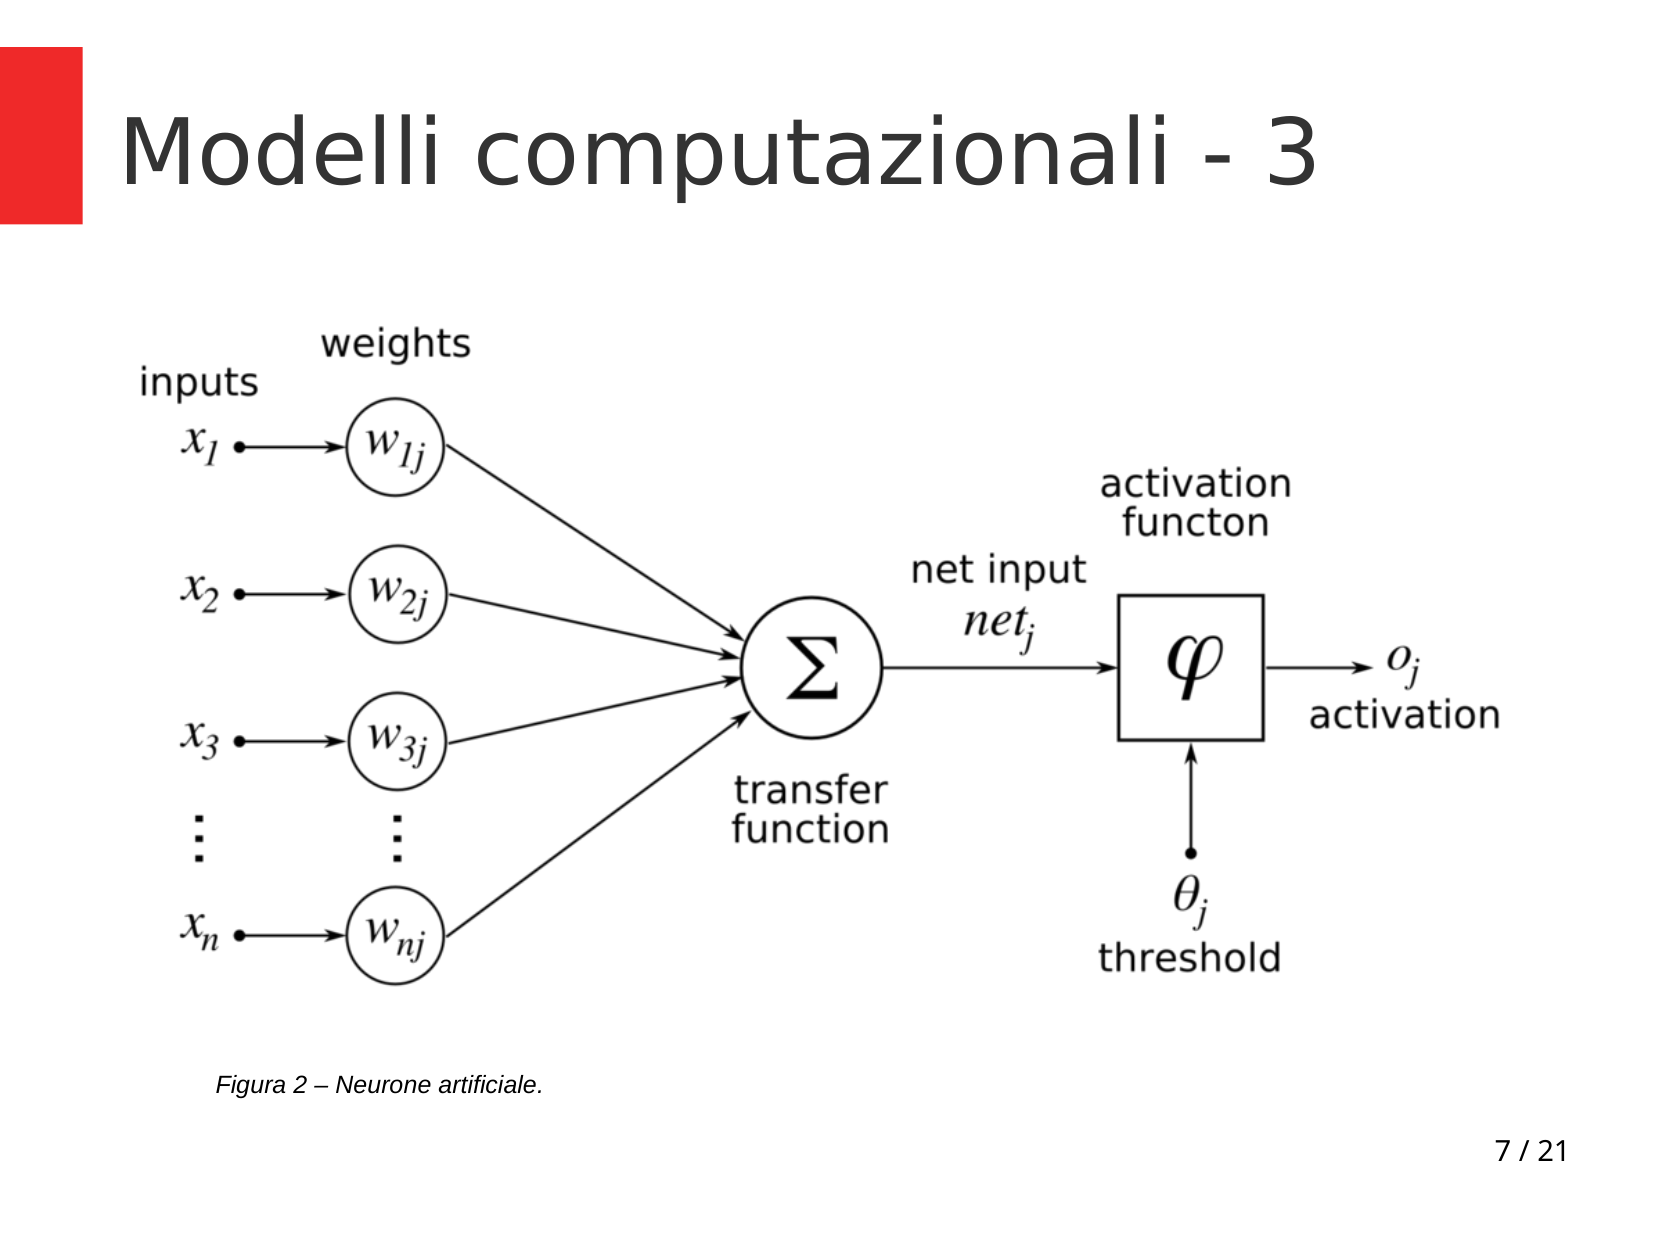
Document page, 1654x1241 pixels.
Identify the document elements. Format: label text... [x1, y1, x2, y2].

picture [118, 318, 1536, 992]
title Modelli computazionali - 3 [118, 49, 1571, 257]
text_box Figura 2 – Neurone artificiale. [200, 1062, 1512, 1134]
